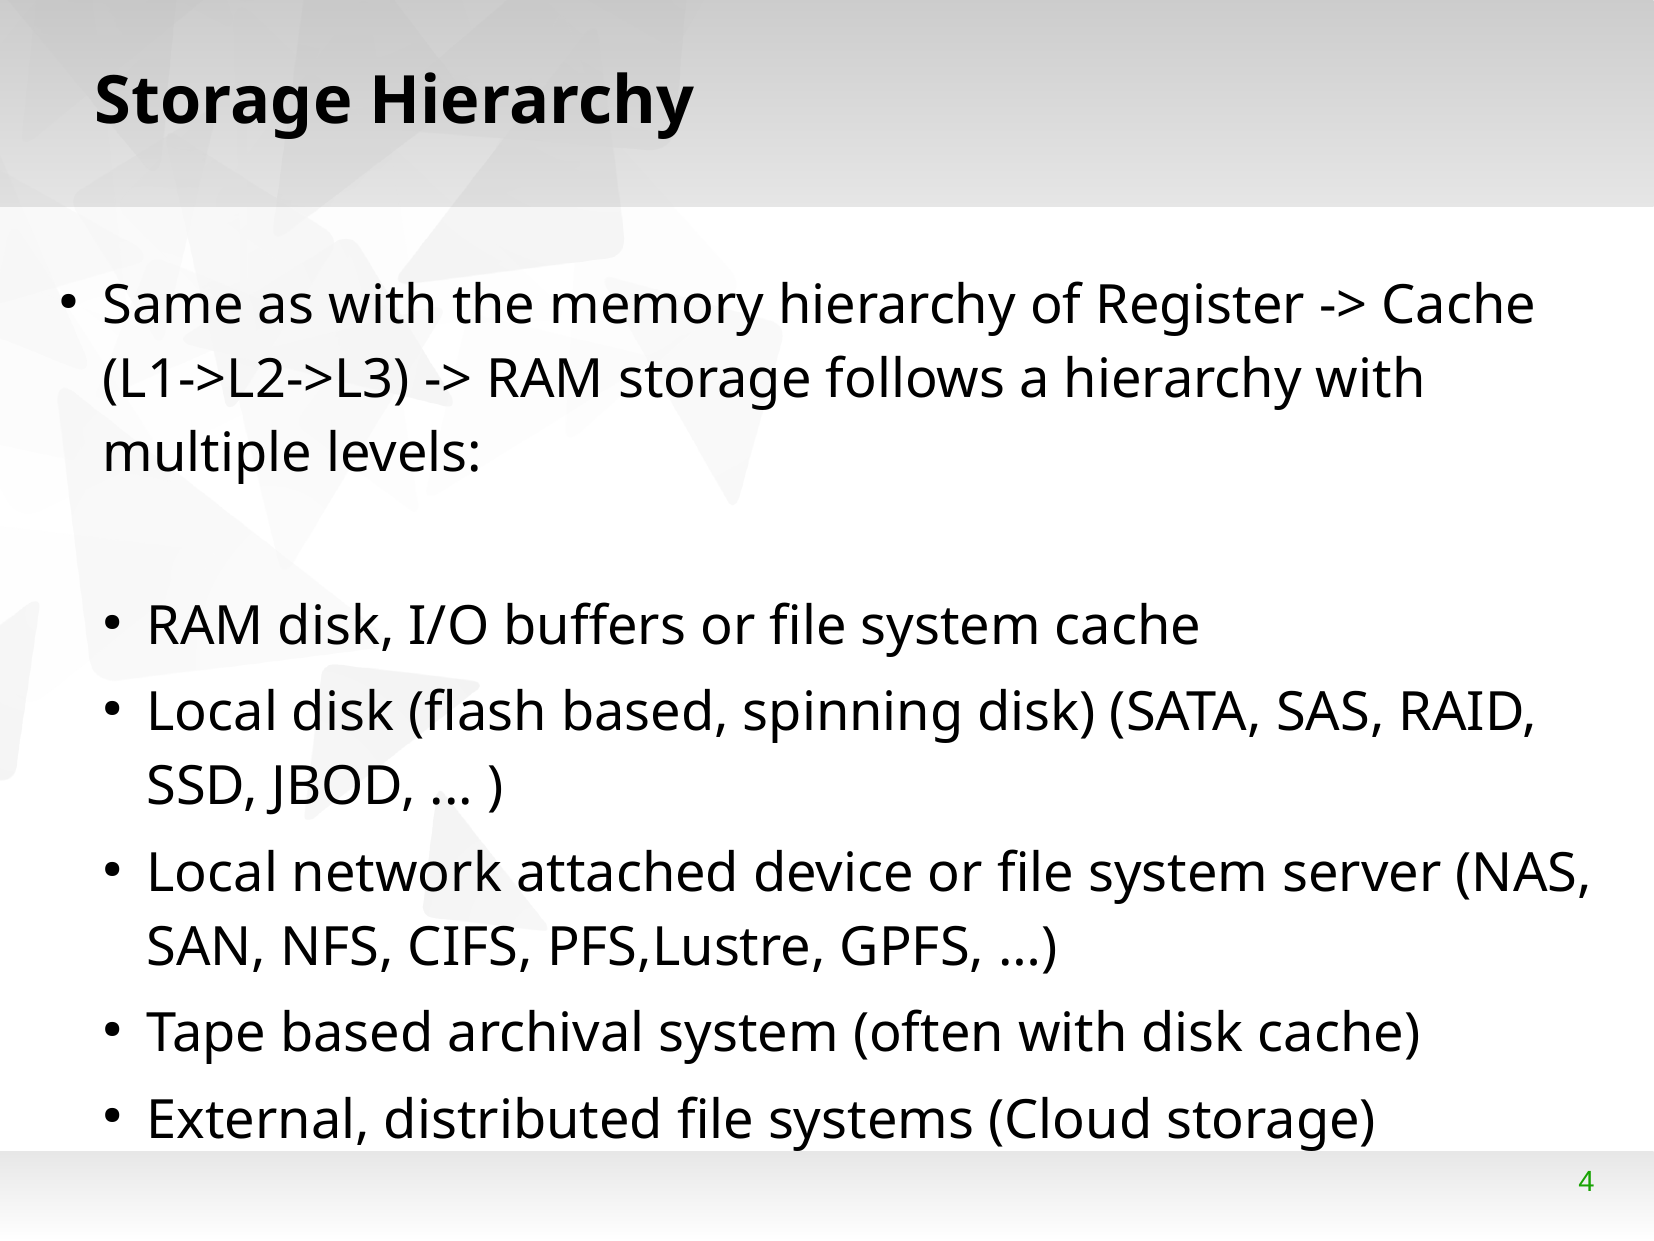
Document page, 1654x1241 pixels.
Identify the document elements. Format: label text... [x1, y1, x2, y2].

list Same as with the memory hierarchy of Register -> Cache (L1->L2->L3) -> RAM storage follows a hierarchy with multiple levels: RAM disk, I/O buffers or file system cache Local disk (flash based, spinning disk) (SATA, SAS, RAID, SSD, JBOD, ... ) Local network attached device or file system server (NAS, SAN, NFS, CIFS, PFS,Lustre, GPFS, …) Tape based archival system (often with disk cache) External, distributed file systems (Cloud storage) [59, 265, 1595, 1003]
picture [0, 0, 783, 931]
title Storage Hierarchy [94, 23, 1630, 172]
